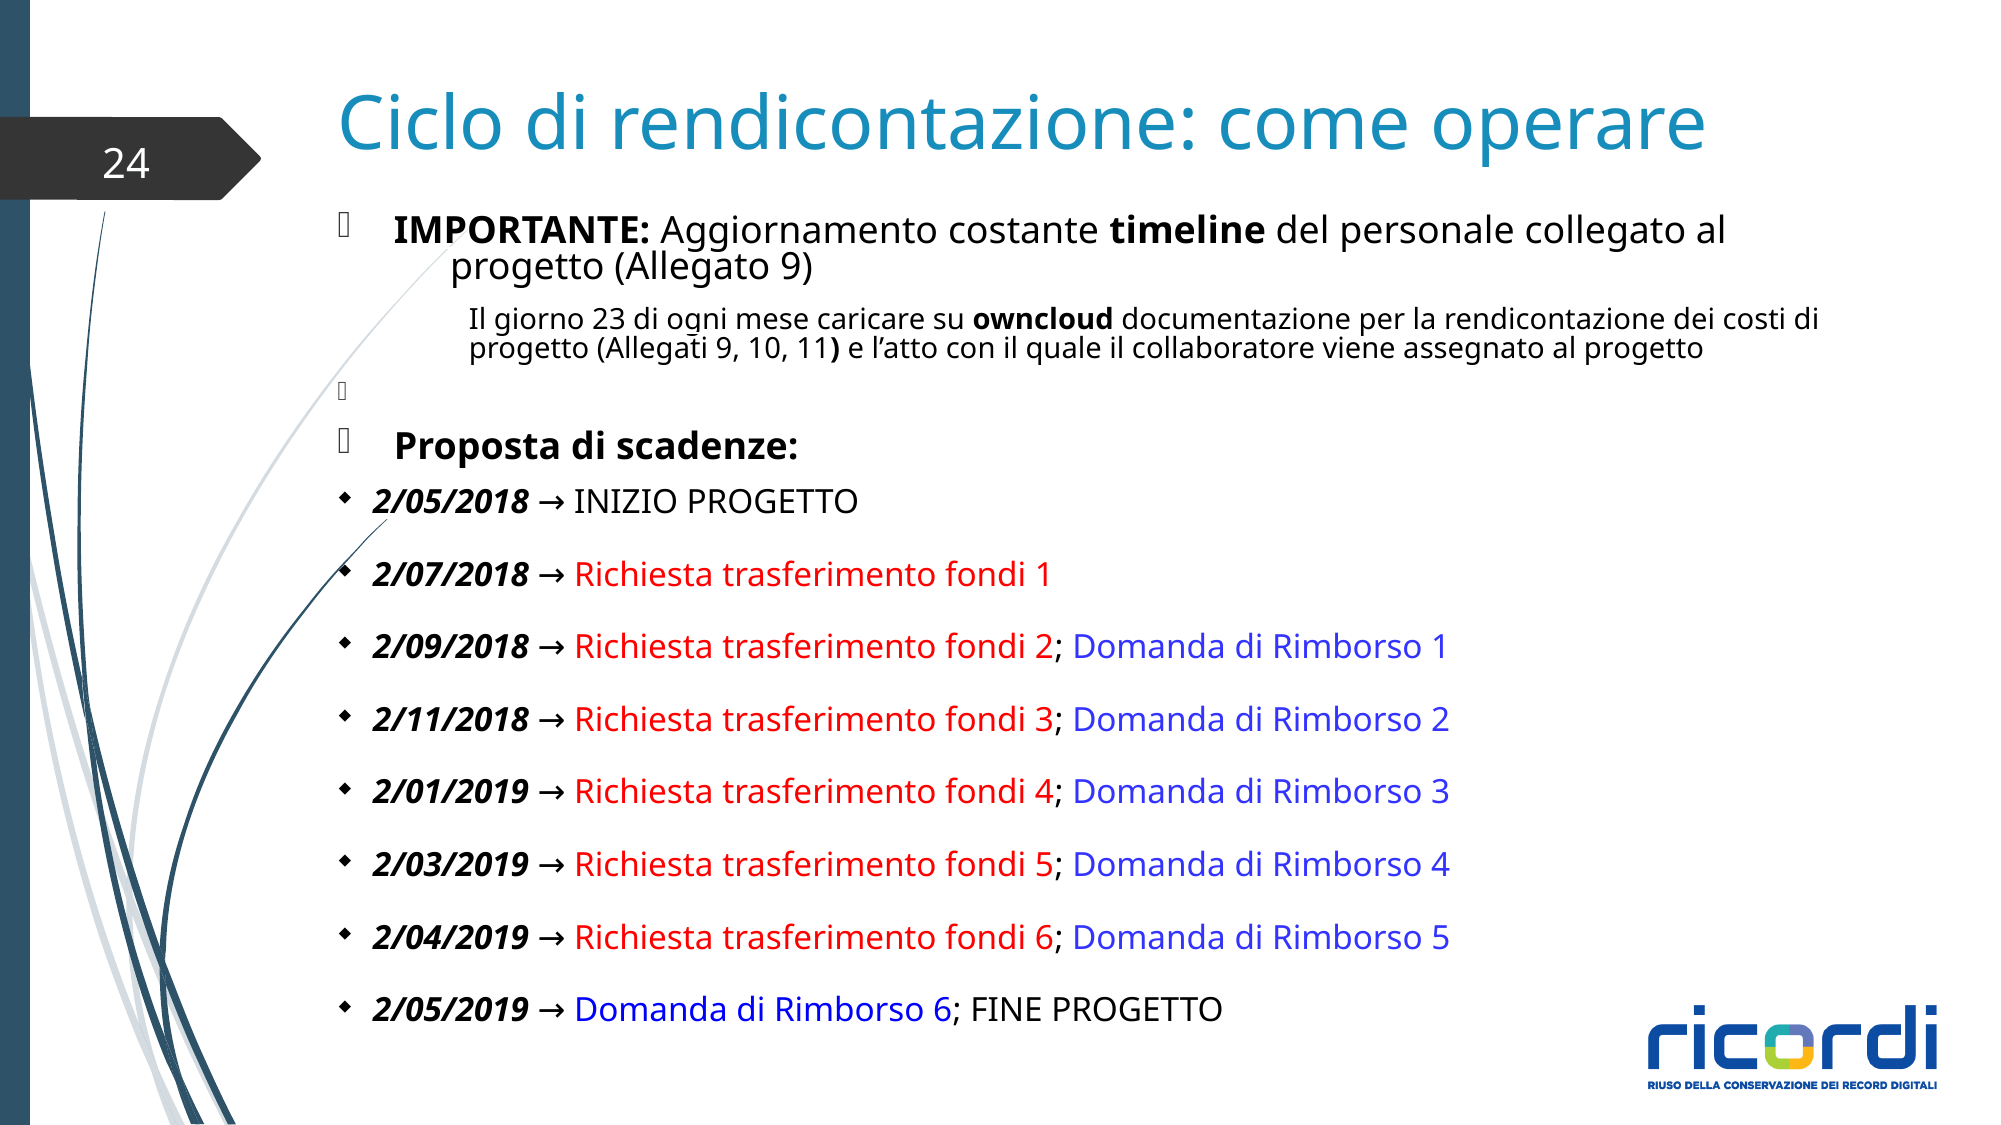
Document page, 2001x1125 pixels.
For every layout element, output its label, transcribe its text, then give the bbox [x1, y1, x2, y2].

text_box <numero> [87, 129, 216, 190]
picture [1643, 1000, 1941, 1094]
title Ciclo di rendicontazione: come operare [322, 66, 1941, 220]
list IMPORTANTE: Aggiornamento costante timeline del personale collegato al progetto (Allegato 9) Il giorno 23 di ogni mese caricare su owncloud documentazione per la rendicontazione dei costi di progetto (Allegati 9, 10, 11) e l’atto con il quale il collaboratore viene assegnato al progetto Proposta di scadenze: 2/05/2018 → INIZIO PROGETTO 2/07/2018 → Richiesta trasferimento fondi 1 2/09/2018 → Richiesta trasferimento fondi 2; Domanda di Rimborso 1 2/11/2018 → Richiesta trasferimento fondi 3; Domanda di Rimborso 2 2/01/2019 → Richiesta trasferimento fondi 4; Domanda di Rimborso 3 2/03/2019 → Richiesta trasferimento fondi 5; Domanda di Rimborso 4 2/04/2019 → Richiesta trasferimento fondi 6; Domanda di Rimborso 5 2/05/2019 → Domanda di Rimborso 6; FINE PROGETTO [322, 207, 1895, 1052]
